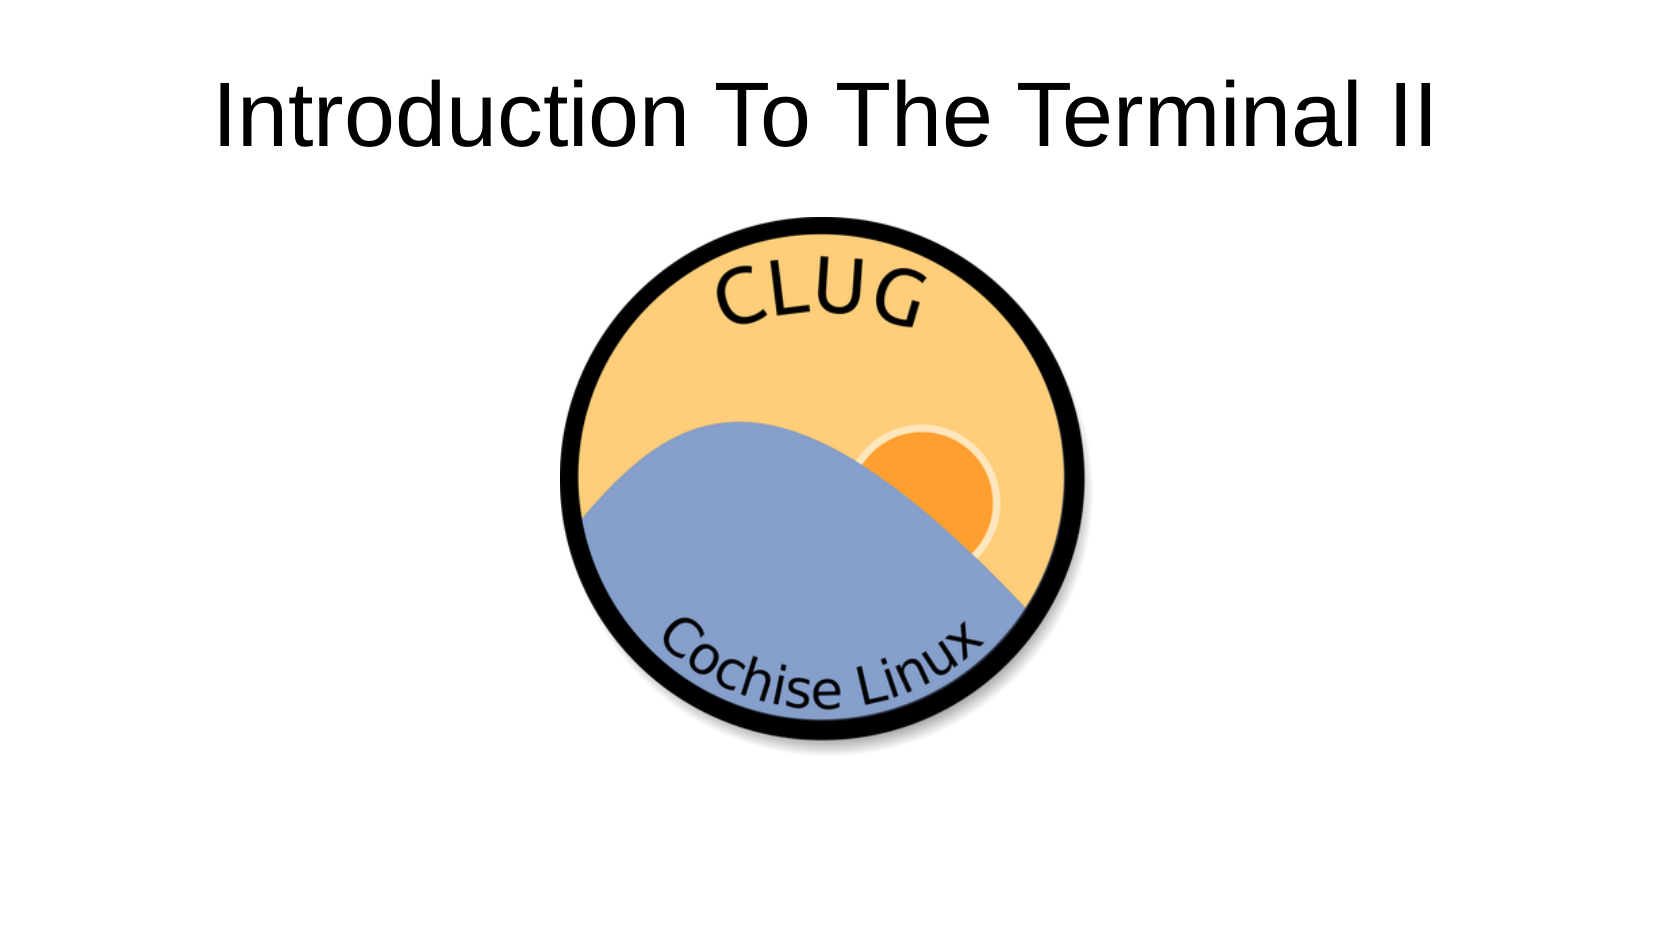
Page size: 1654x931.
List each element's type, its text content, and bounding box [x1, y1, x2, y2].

picture [560, 217, 1094, 758]
title Introduction To The Terminal II [82, 37, 1571, 193]
